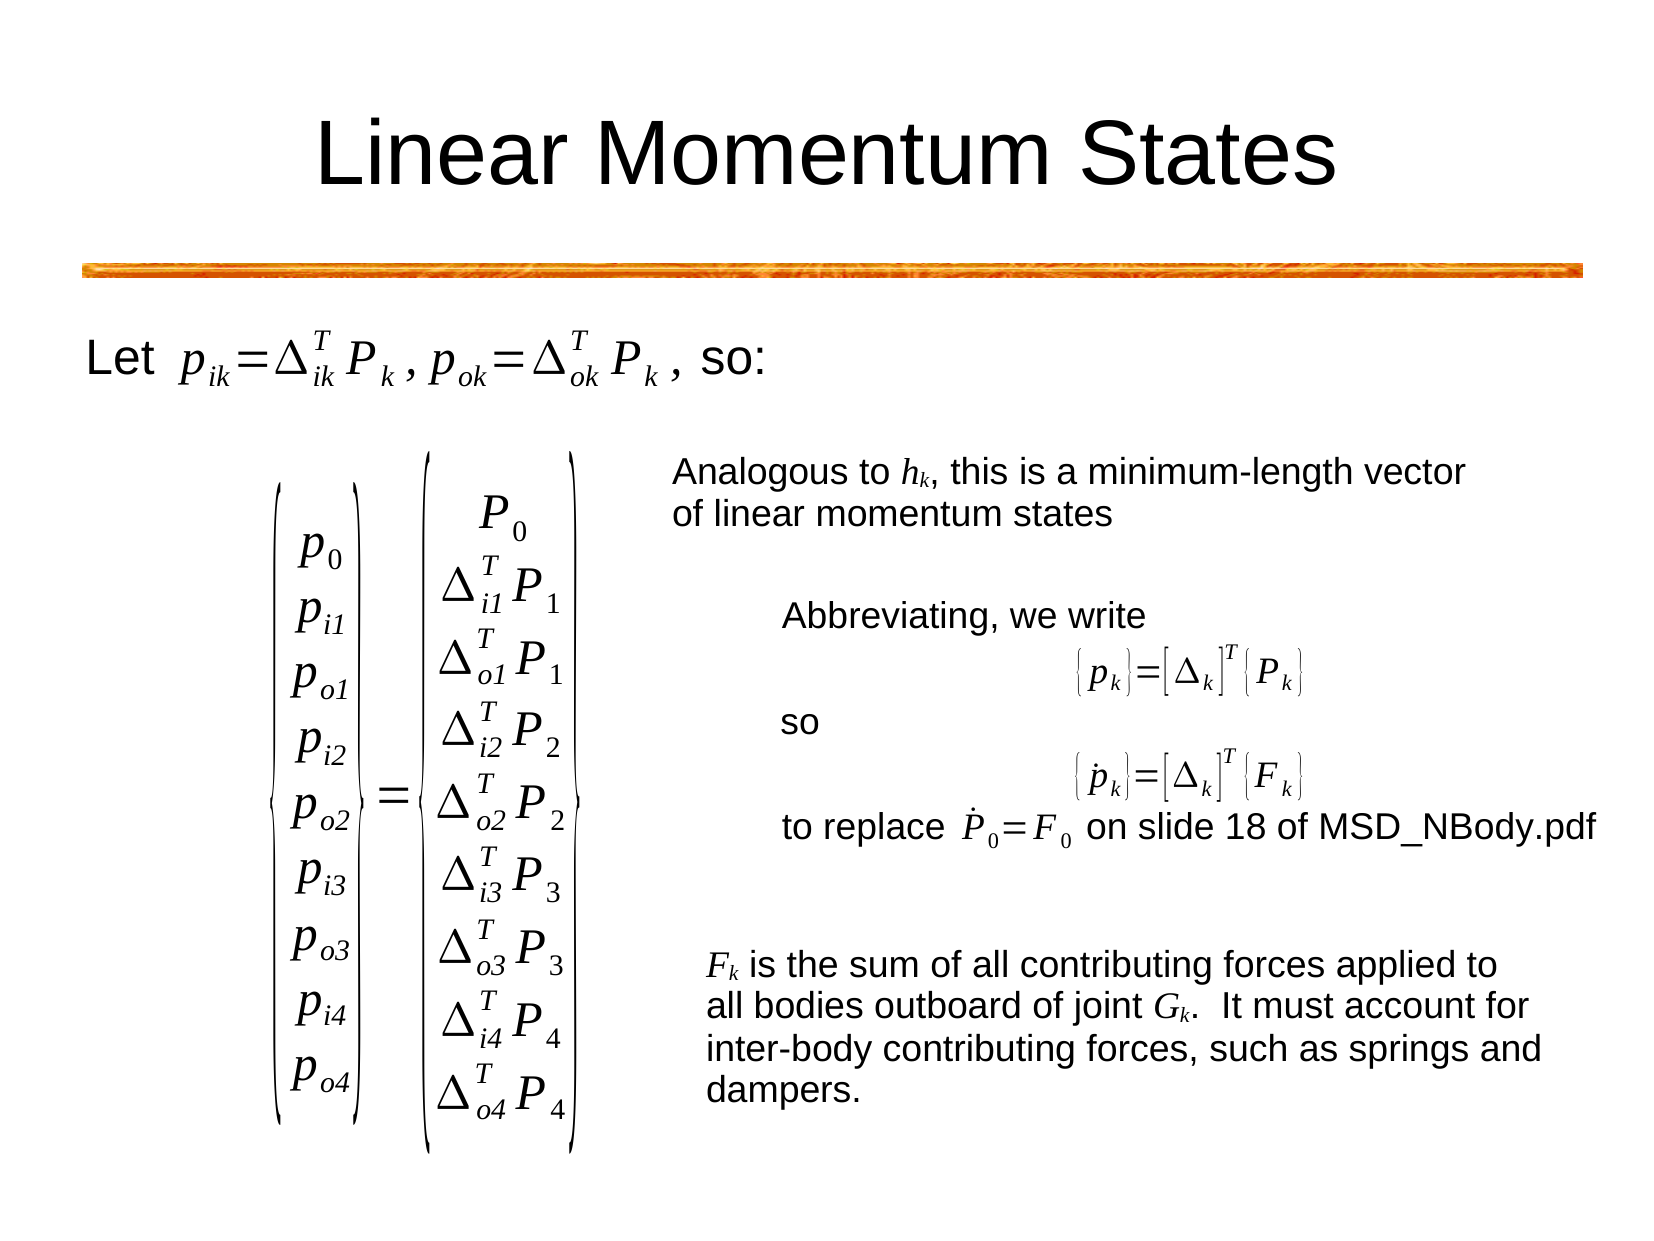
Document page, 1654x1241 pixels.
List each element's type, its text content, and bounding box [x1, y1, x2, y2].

picture [82, 263, 1583, 278]
chart [79, 322, 1601, 1159]
title Linear Momentum States [82, 56, 1571, 250]
text_box Analogous to hk, this is a minimum-length vector of linear momentum states [657, 443, 1483, 555]
text_box Fk is the sum of all contributing forces applied to all bodies outboard of joint Gk. It must account for inter-body contributing forces, such as springs and dampers. [691, 935, 1570, 1144]
